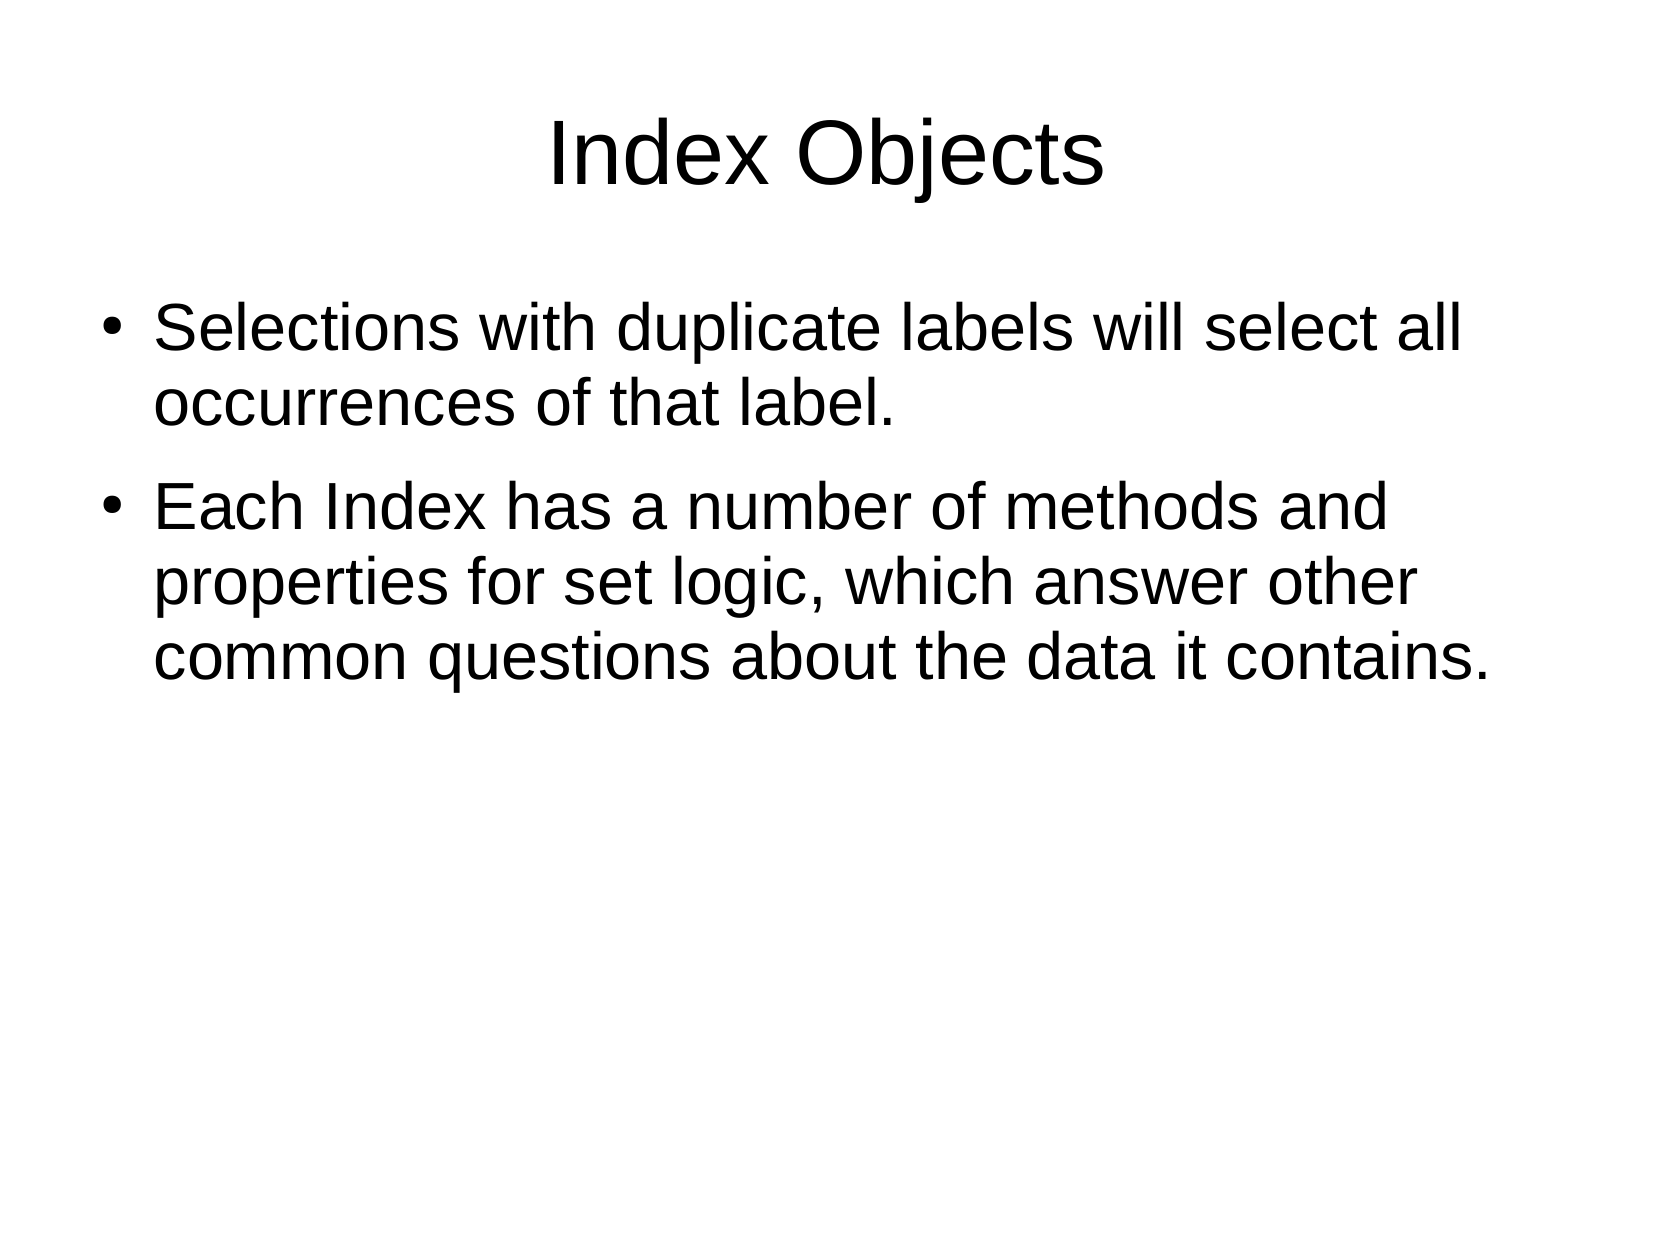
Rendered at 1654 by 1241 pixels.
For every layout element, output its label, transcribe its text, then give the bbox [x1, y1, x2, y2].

list Selections with duplicate labels will select all occurrences of that label. Each Index has a number of methods and properties for set logic, which answer other common questions about the data it contains. [82, 290, 1571, 1010]
title Index Objects [82, 49, 1571, 257]
